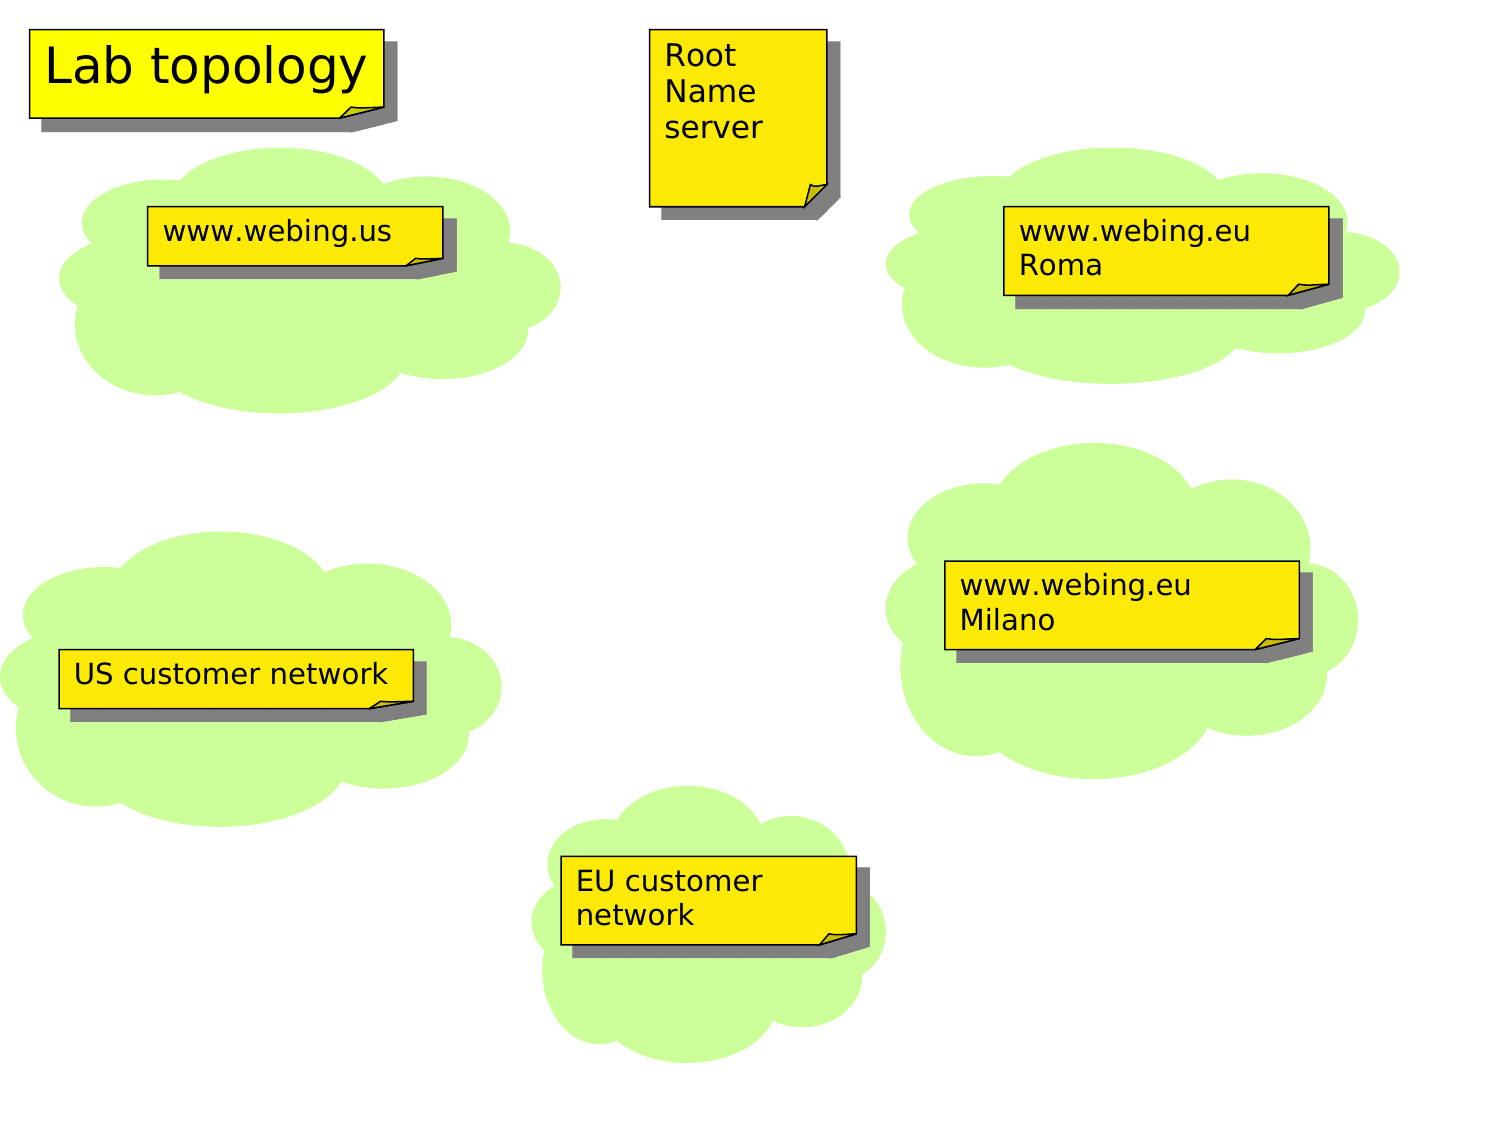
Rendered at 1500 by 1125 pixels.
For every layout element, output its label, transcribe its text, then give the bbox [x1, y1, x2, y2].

text_box www.webing.us [147, 206, 443, 266]
text_box [885, 442, 1359, 780]
text_box EU customer network [561, 856, 857, 945]
text_box [531, 785, 886, 1063]
text_box www.webing.eu Milano [944, 561, 1300, 650]
text_box Root Name server [649, 29, 827, 207]
text_box [58, 147, 561, 414]
text_box [0, 531, 502, 827]
text_box US customer network [59, 649, 414, 709]
text_box [885, 147, 1400, 384]
text_box www.webing.eu Roma [1003, 206, 1329, 296]
text_box Lab topology [29, 29, 384, 119]
